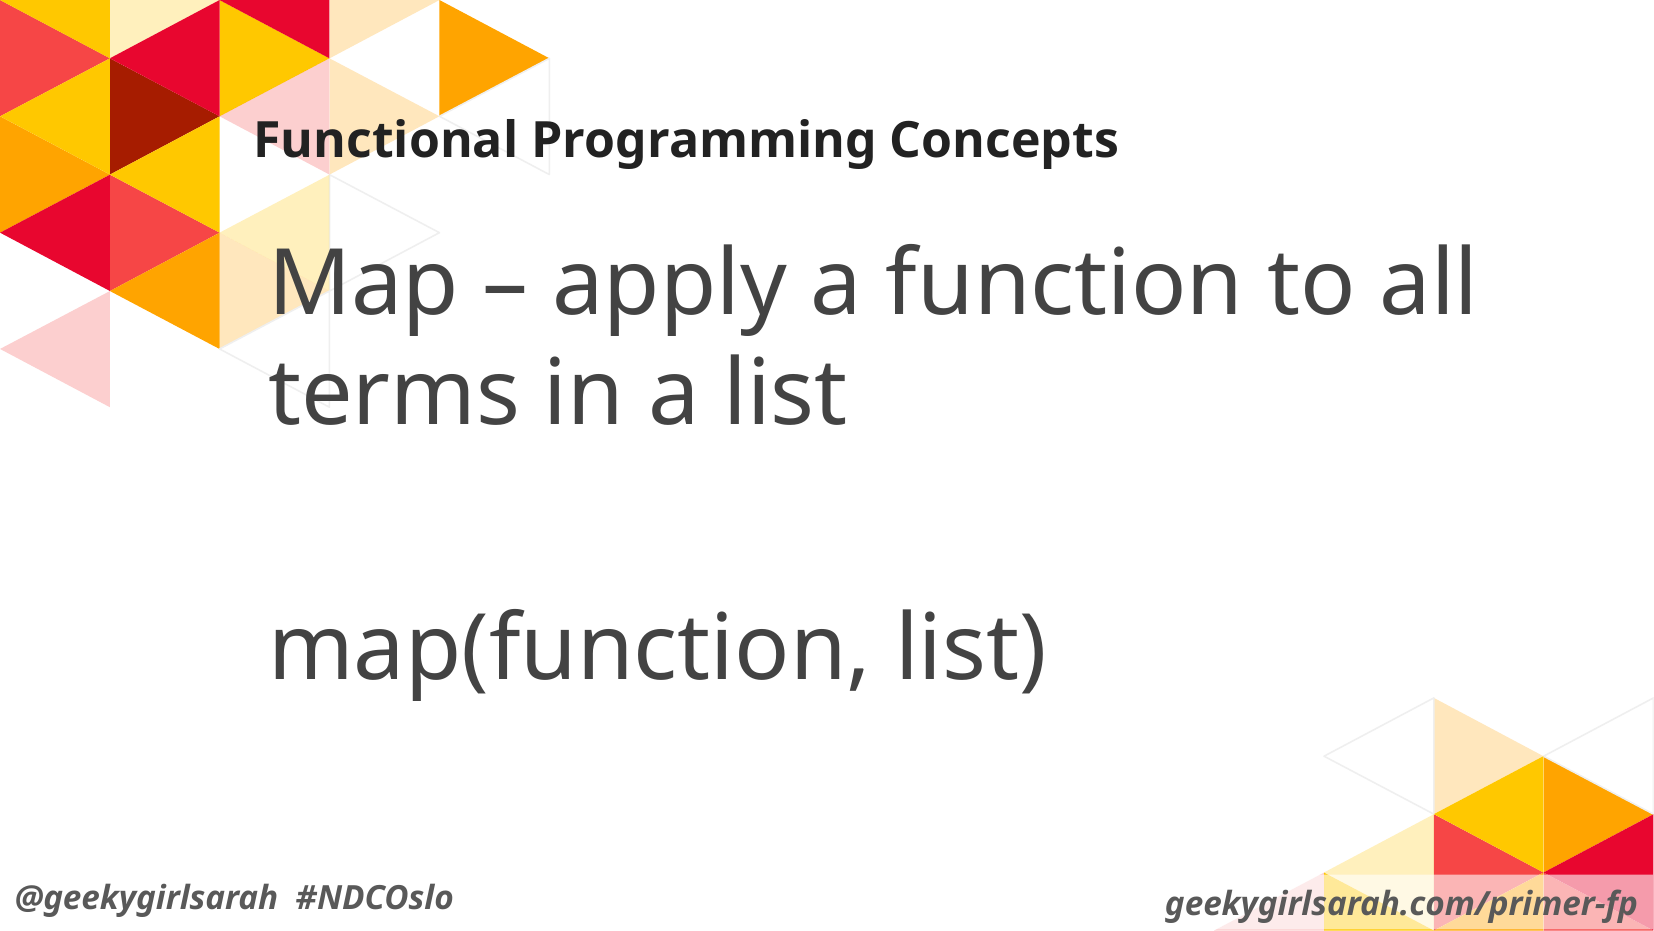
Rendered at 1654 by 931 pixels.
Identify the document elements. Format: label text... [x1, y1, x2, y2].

title Functional Programming Concepts [238, 61, 1406, 183]
list Map – apply a function to all terms in a list map(function, list) [238, 208, 1618, 817]
